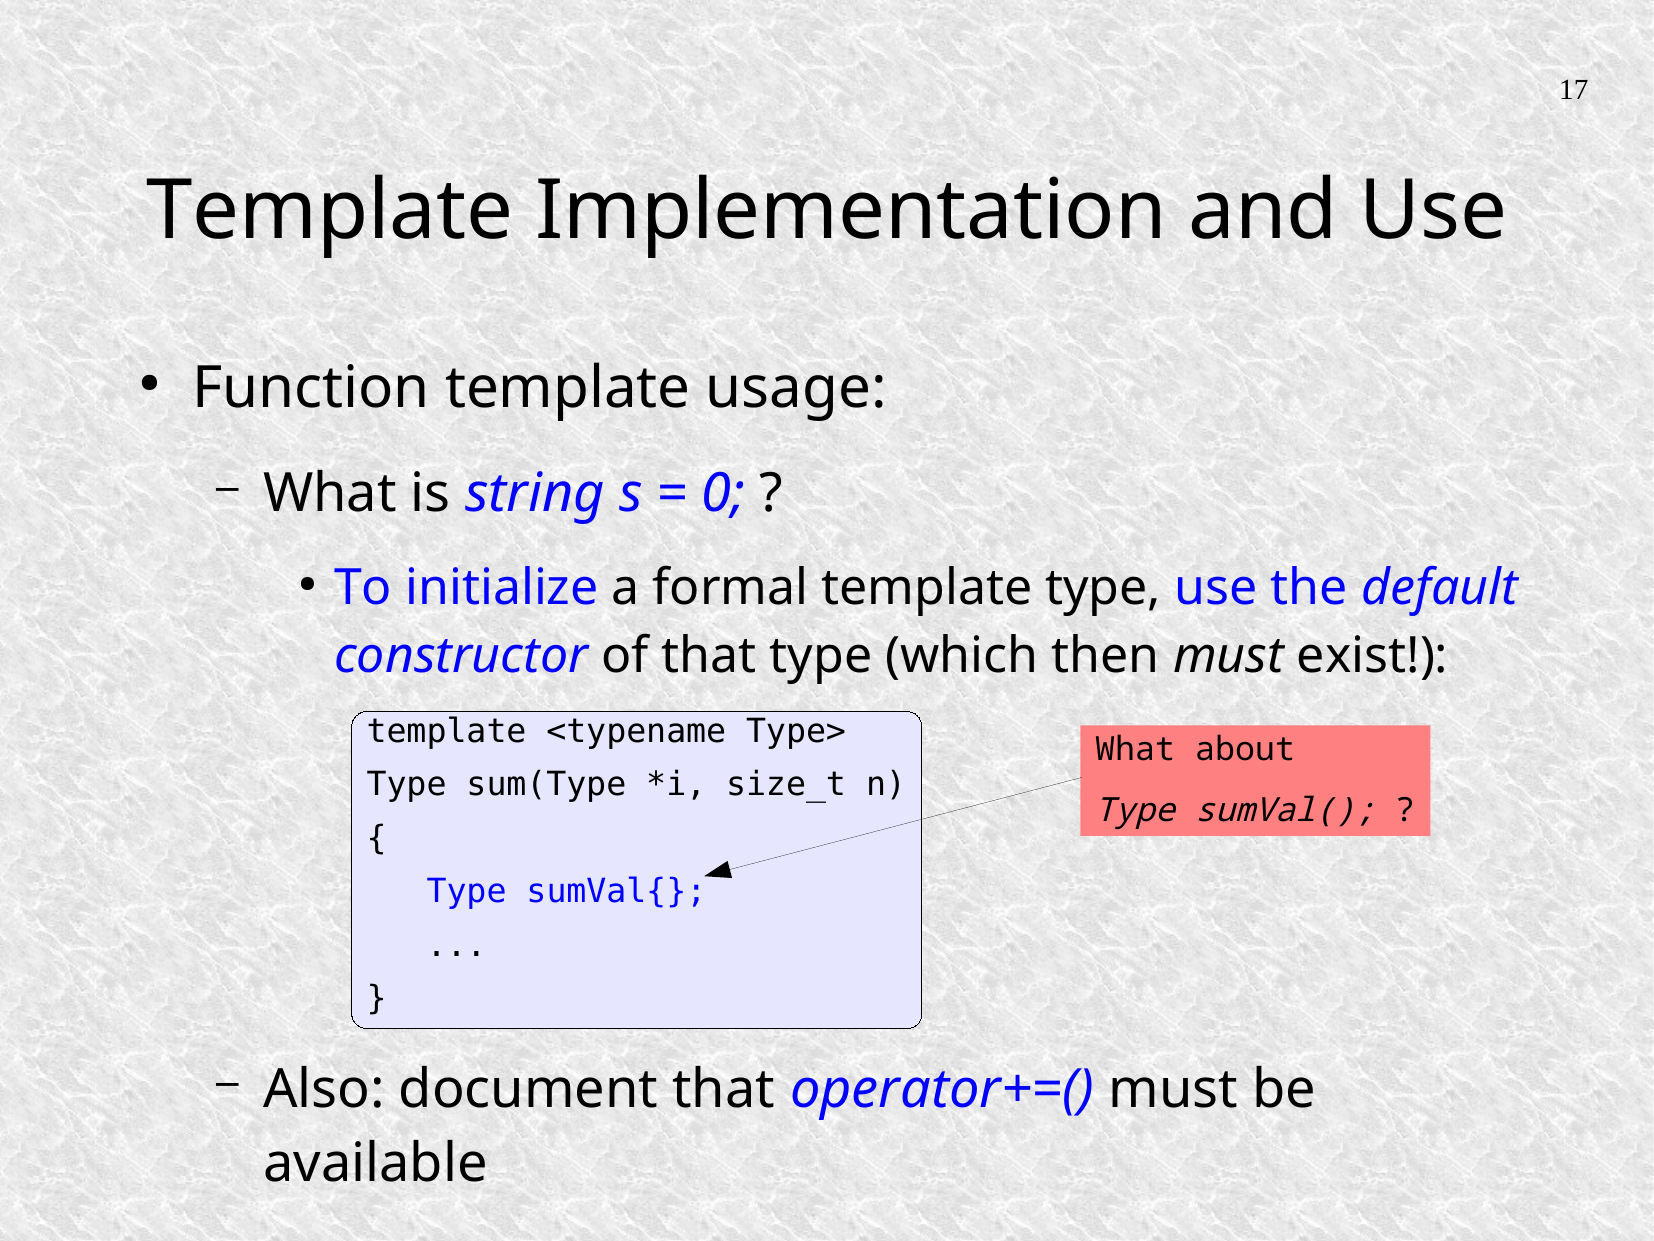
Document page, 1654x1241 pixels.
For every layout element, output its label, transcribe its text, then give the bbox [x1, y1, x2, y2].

list Function template usage: What is string s = 0; ? To initialize a formal template type, use the default constructor of that type (which then must exist!): Also: document that operator+=() must be available [121, 344, 1534, 1151]
picture [0, 0, 1654, 1241]
title Template Implementation and Use [121, 102, 1534, 311]
text_box What about Type sumVal(); ? [1080, 725, 1431, 836]
